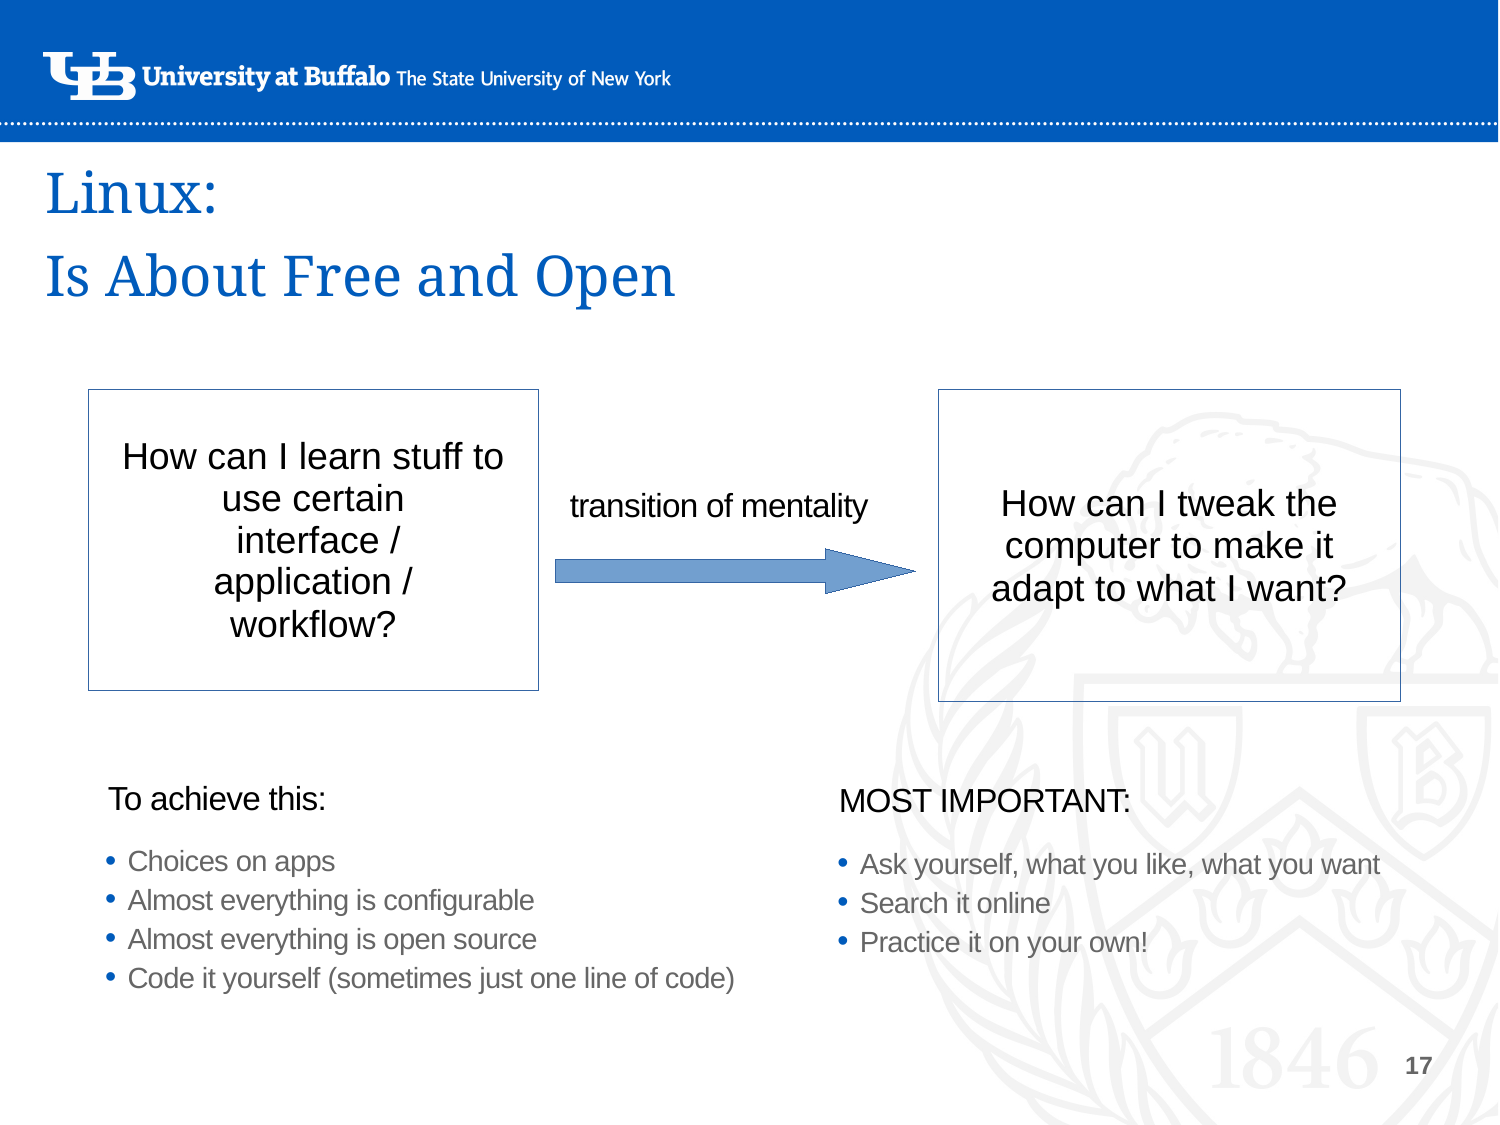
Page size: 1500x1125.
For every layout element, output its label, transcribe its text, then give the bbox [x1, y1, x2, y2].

title Linux: [30, 153, 1387, 233]
text_box How can I tweak the computer to make it adapt to what I want? [938, 389, 1401, 702]
text_box [555, 548, 916, 594]
list Ask yourself, what you like, what you want Search it online Practice it on your own! [807, 842, 1425, 1006]
text_box To achieve this: [93, 773, 349, 826]
list Choices on apps Almost everything is configurable Almost everything is open source Code it yourself (sometimes just one line of code) [75, 840, 781, 1021]
text_box How can I learn stuff to use certain interface / application / workflow? [88, 389, 539, 691]
text_box transition of mentality [555, 479, 900, 532]
title Is About Free and Open [30, 236, 796, 315]
text_box MOST IMPORTANT: [823, 775, 1185, 865]
picture [0, 0, 1499, 1125]
